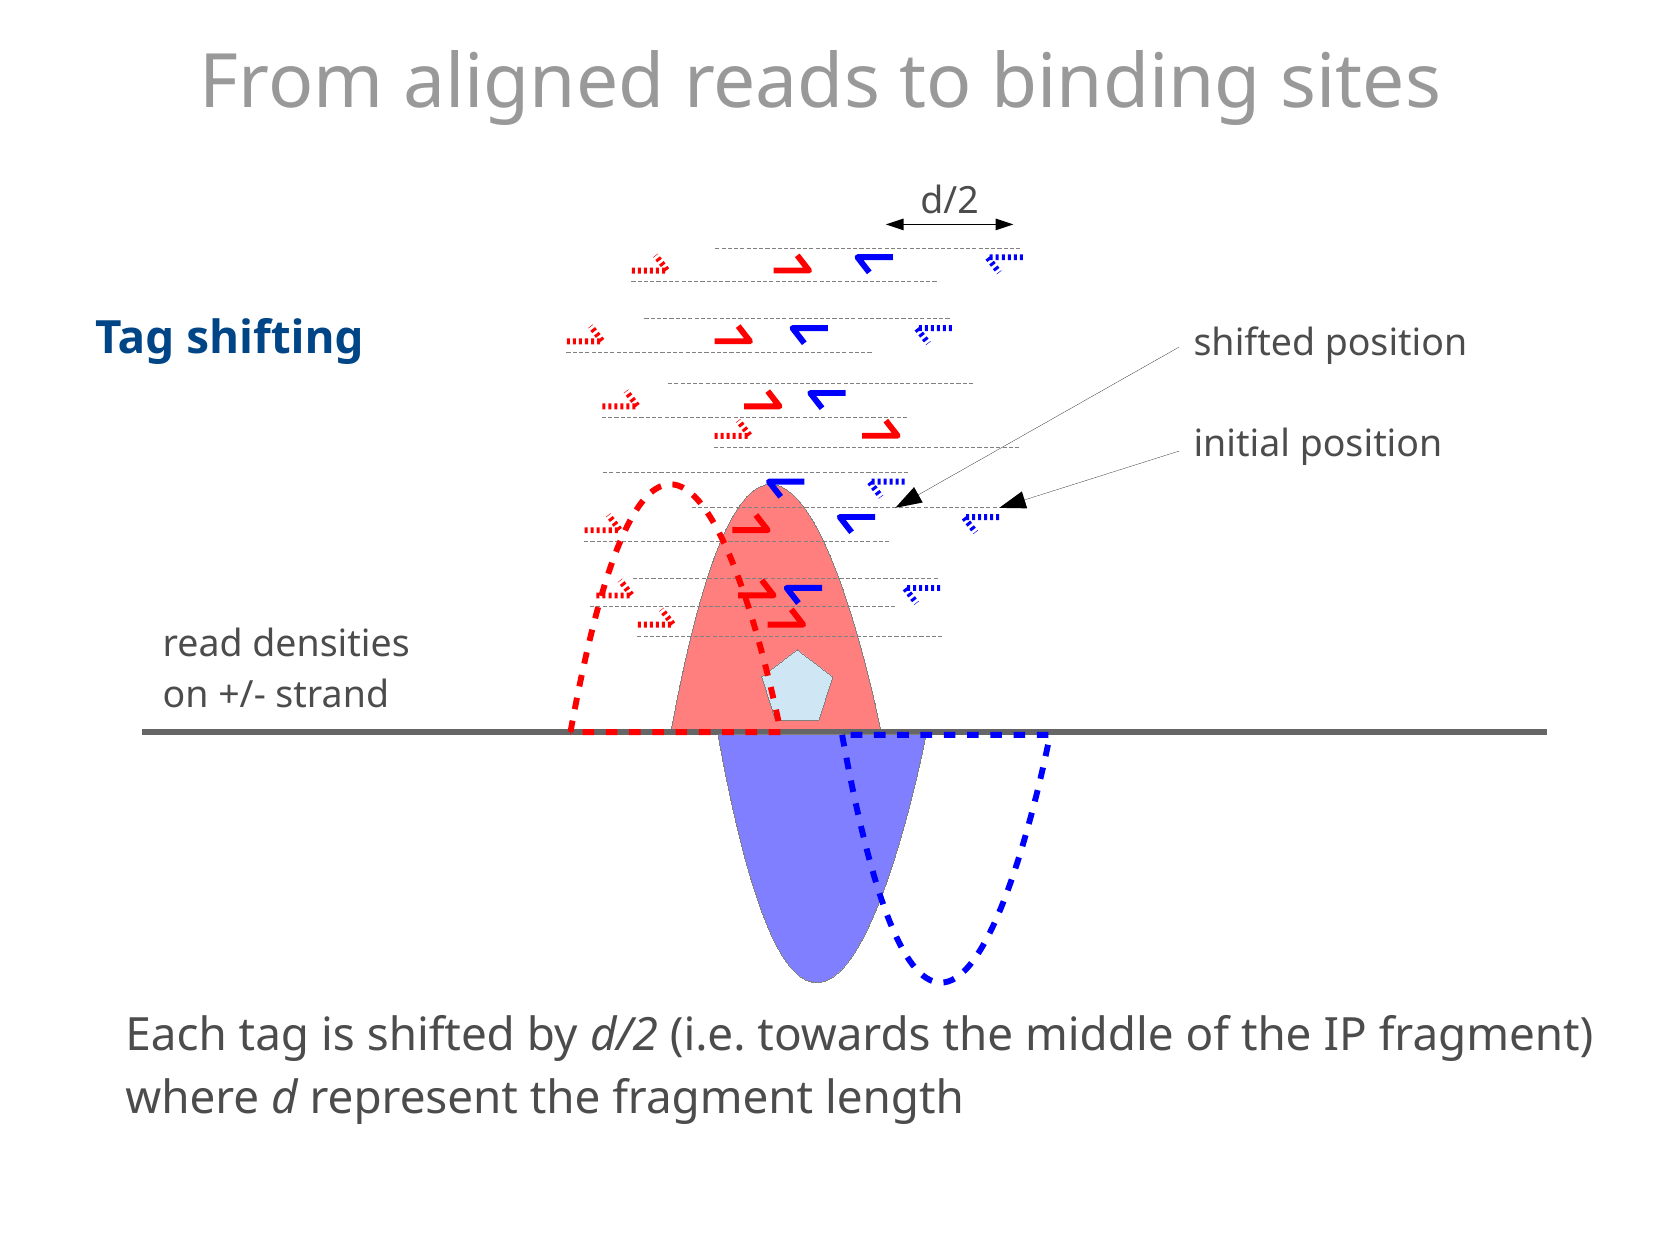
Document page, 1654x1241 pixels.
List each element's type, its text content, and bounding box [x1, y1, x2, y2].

text_box Each tag is shifted by d/2 (i.e. towards the middle of the IP fragment) where d represent the fragment length [110, 994, 1593, 1197]
text_box initial position [1178, 408, 1455, 475]
text_box [718, 734, 926, 983]
text_box [671, 484, 881, 729]
text_box read densities on +/- strand [147, 609, 424, 727]
title From aligned reads to binding sites [76, 2, 1565, 154]
text_box shifted position [1178, 308, 1481, 375]
text_box Tag shifting [80, 297, 376, 376]
